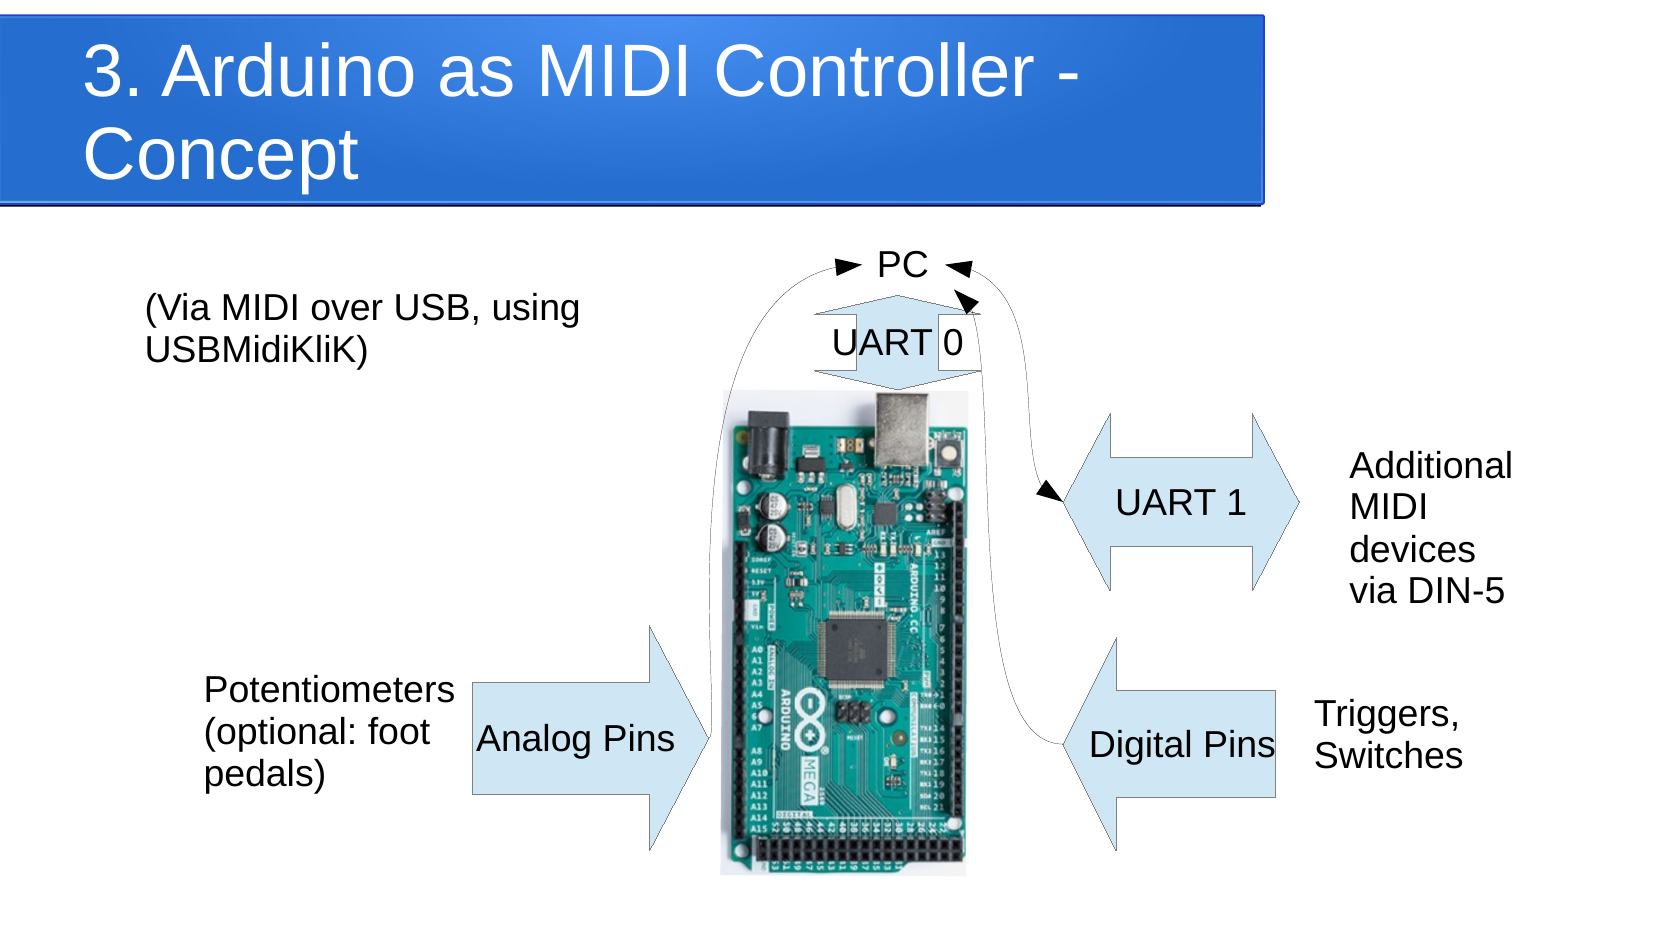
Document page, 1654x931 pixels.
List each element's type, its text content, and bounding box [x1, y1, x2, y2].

text_box UART 1 [1063, 413, 1300, 591]
text_box Additional MIDI devices via DIN-5 [1334, 436, 1536, 620]
picture [720, 389, 969, 877]
text_box (Via MIDI over USB, using USBMidiKliK) [129, 279, 626, 378]
text_box Triggers, Switches [1299, 685, 1548, 784]
title 3. Arduino as MIDI Controller - Concept [82, 29, 1235, 196]
text_box UART 0 [814, 295, 981, 390]
text_box PC [862, 236, 945, 294]
text_box Potentiometers (optional: foot pedals) [188, 661, 473, 803]
picture [722, 389, 731, 423]
text_box Digital Pins [1063, 637, 1276, 851]
text_box Analog Pins [473, 625, 709, 851]
